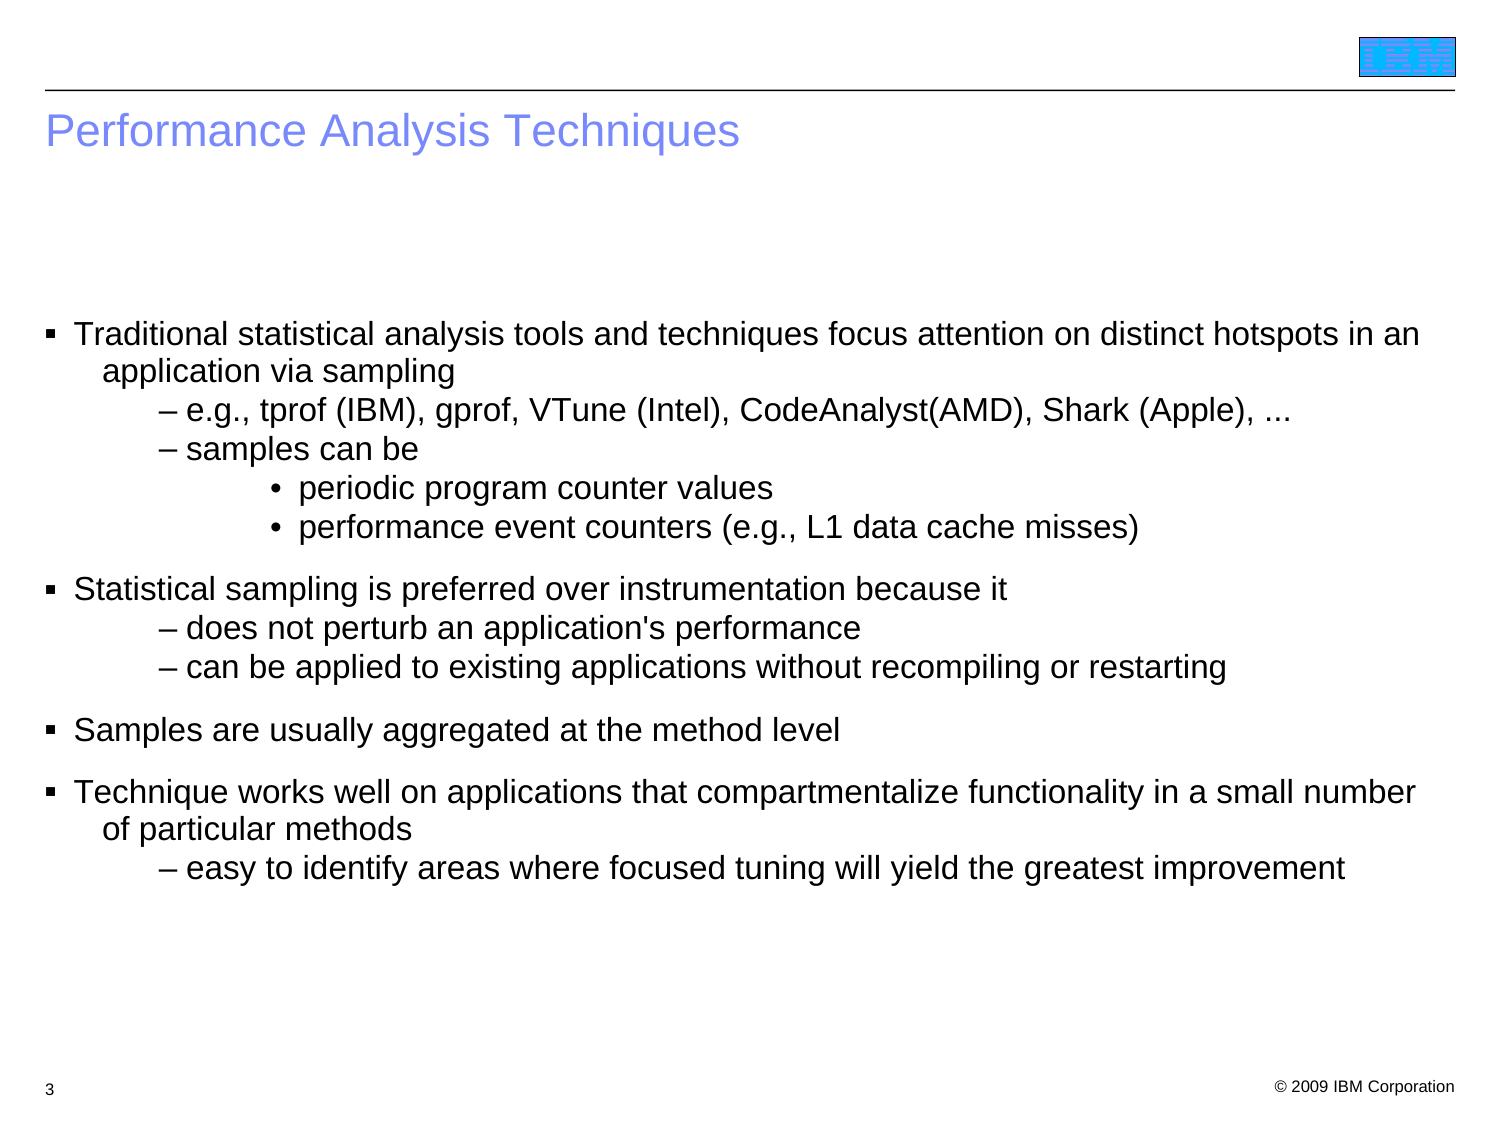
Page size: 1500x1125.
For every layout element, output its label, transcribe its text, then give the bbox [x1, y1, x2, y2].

list Traditional statistical analysis tools and techniques focus attention on distinct hotspots in an application via sampling e.g., tprof (IBM), gprof, VTune (Intel), CodeAnalyst(AMD), Shark (Apple), ... samples can be periodic program counter values performance event counters (e.g., L1 data cache misses) Statistical sampling is preferred over instrumentation because it does not perturb an application's performance can be applied to existing applications without recompiling or restarting Samples are usually aggregated at the method level Technique works well on applications that compartmentalize functionality in a small number of particular methods easy to identify areas where focused tuning will yield the greatest improvement [30, 307, 1456, 1058]
title Performance Analysis Techniques [30, 97, 1456, 218]
